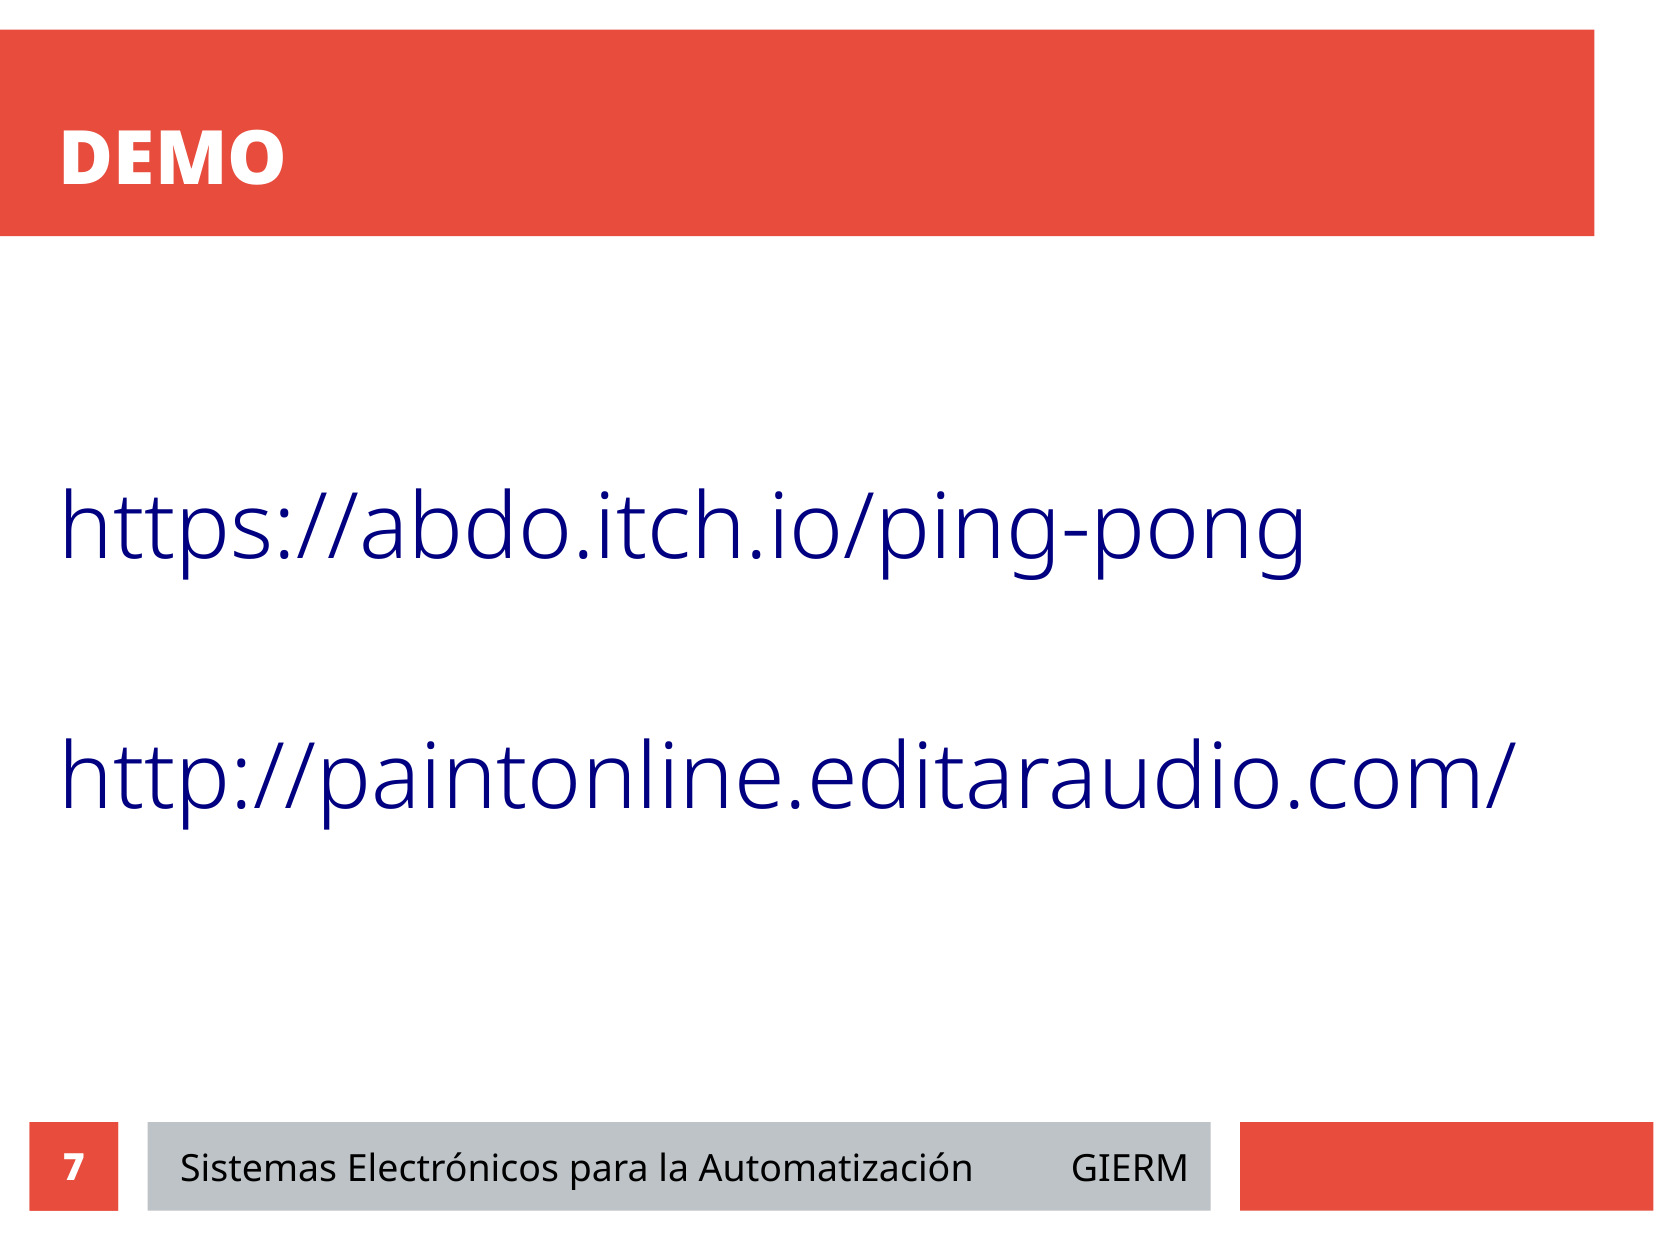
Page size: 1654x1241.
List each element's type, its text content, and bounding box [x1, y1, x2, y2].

title DEMO [59, 59, 1595, 207]
text_box Sistemas Electrónicos para la Automatización GIERM [165, 1133, 1203, 1203]
subtitle https://abdo.itch.io/ping-pong http://paintonline.editaraudio.com/ [59, 324, 1565, 1093]
